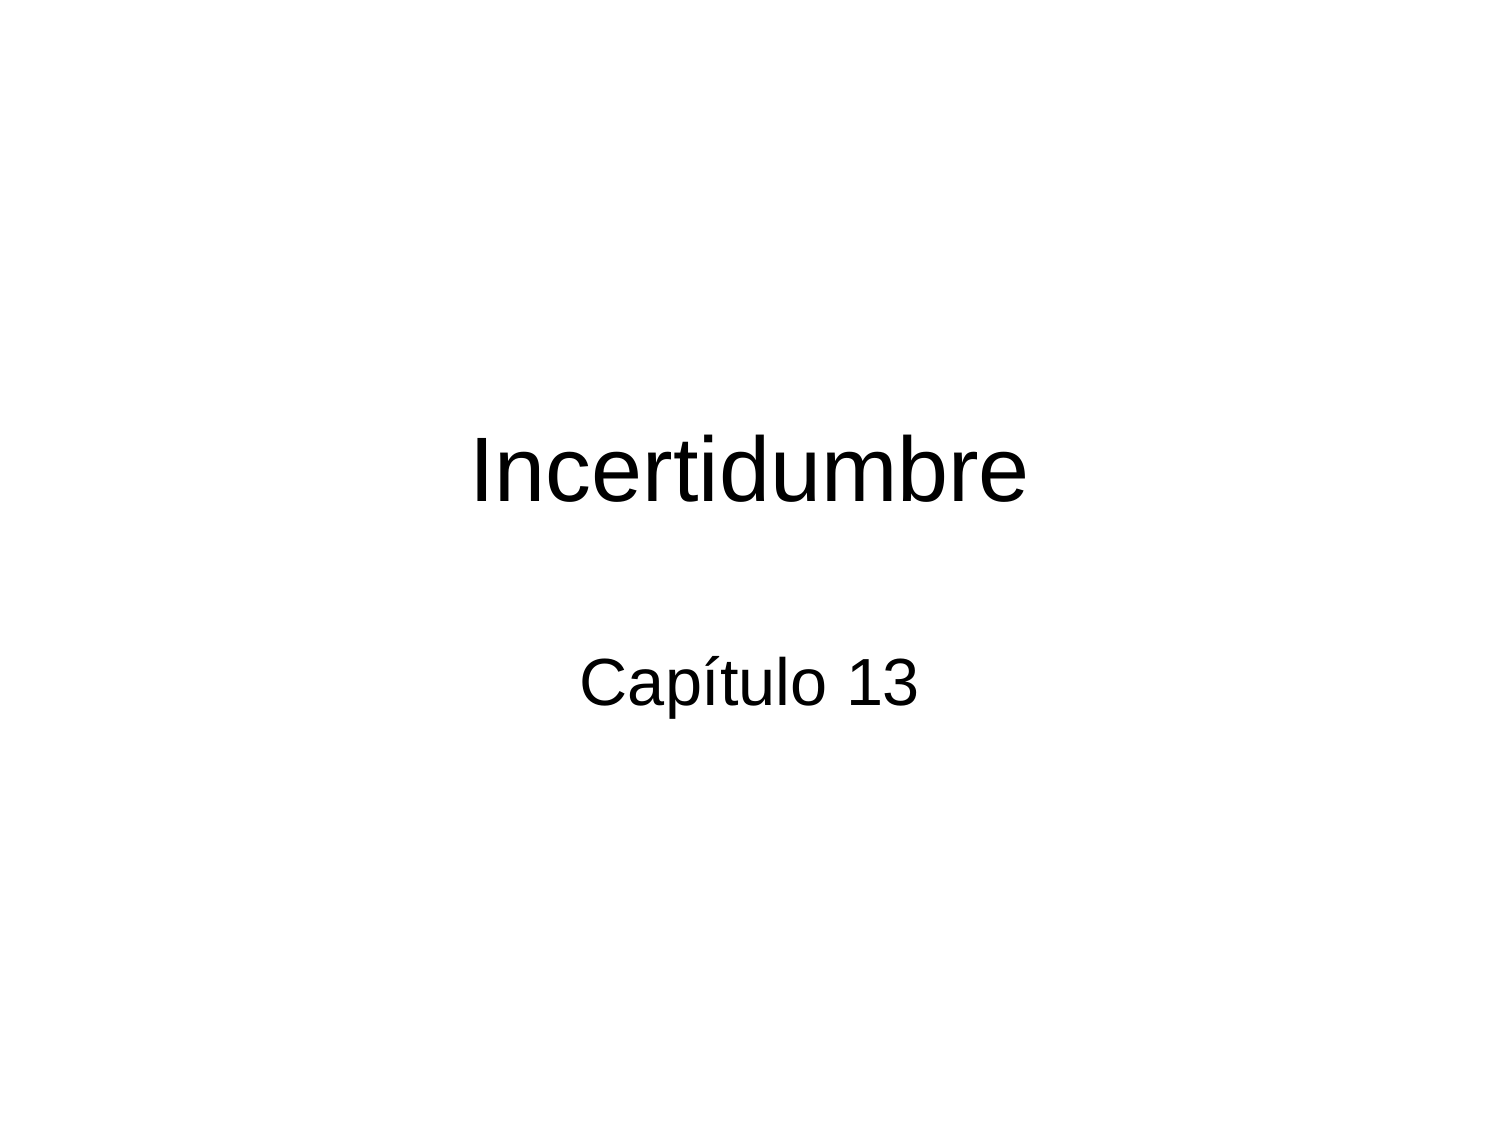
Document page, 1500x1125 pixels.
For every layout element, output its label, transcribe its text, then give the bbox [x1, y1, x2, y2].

subtitle Capítulo 13 [225, 637, 1276, 926]
title Incertidumbre [112, 349, 1388, 591]
